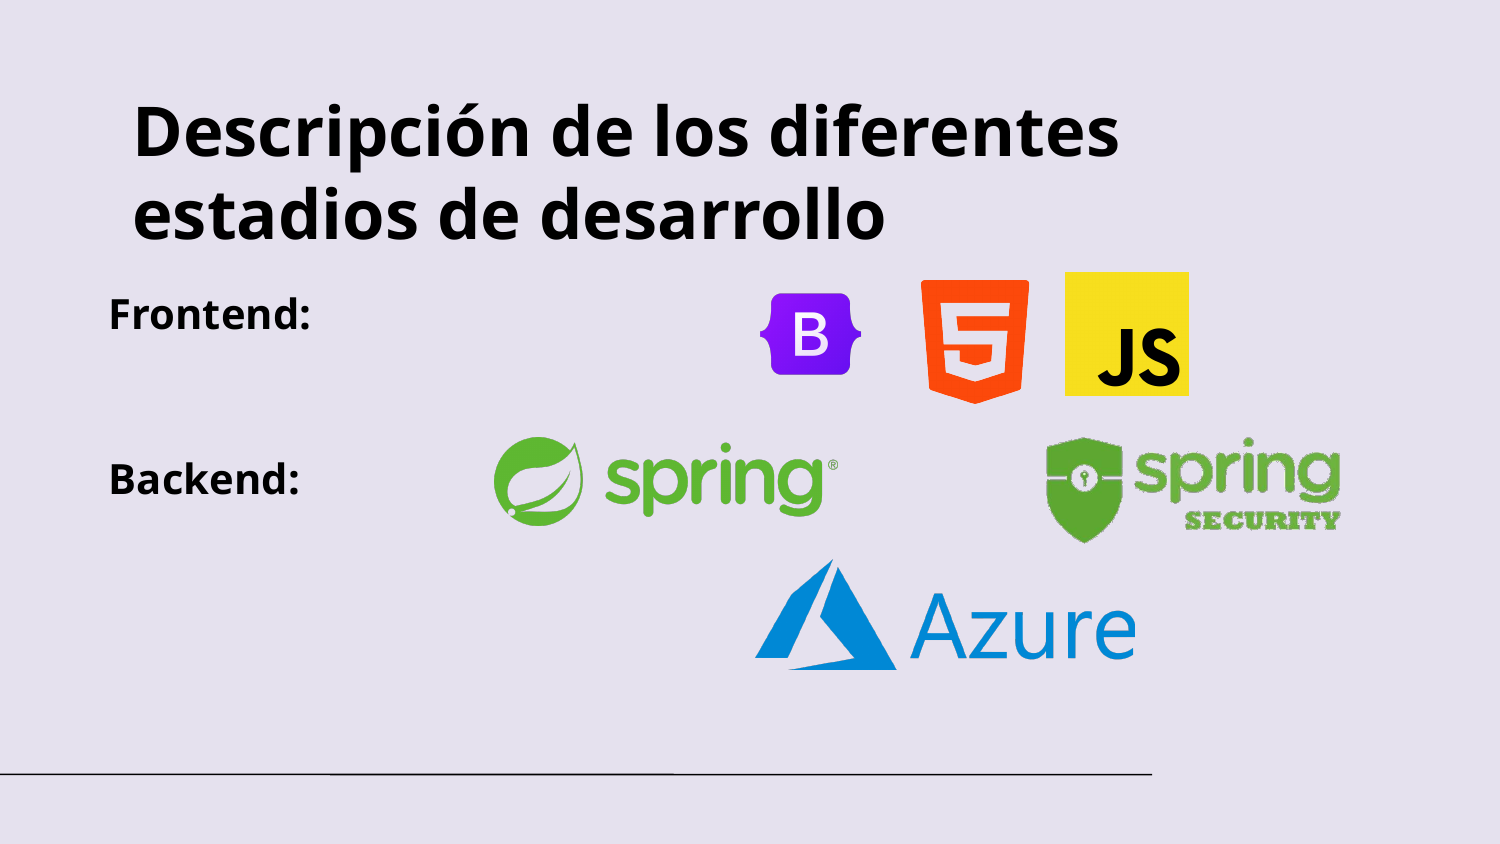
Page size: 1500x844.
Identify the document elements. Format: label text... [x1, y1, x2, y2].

title Descripción de los diferentes estadios de desarrollo [116, 72, 1383, 167]
picture [494, 437, 838, 526]
picture [913, 280, 1037, 404]
picture [741, 264, 880, 404]
picture [1026, 434, 1355, 545]
picture [755, 559, 1135, 670]
text_box Frontend: Backend: [93, 264, 1325, 667]
picture [1065, 272, 1189, 396]
